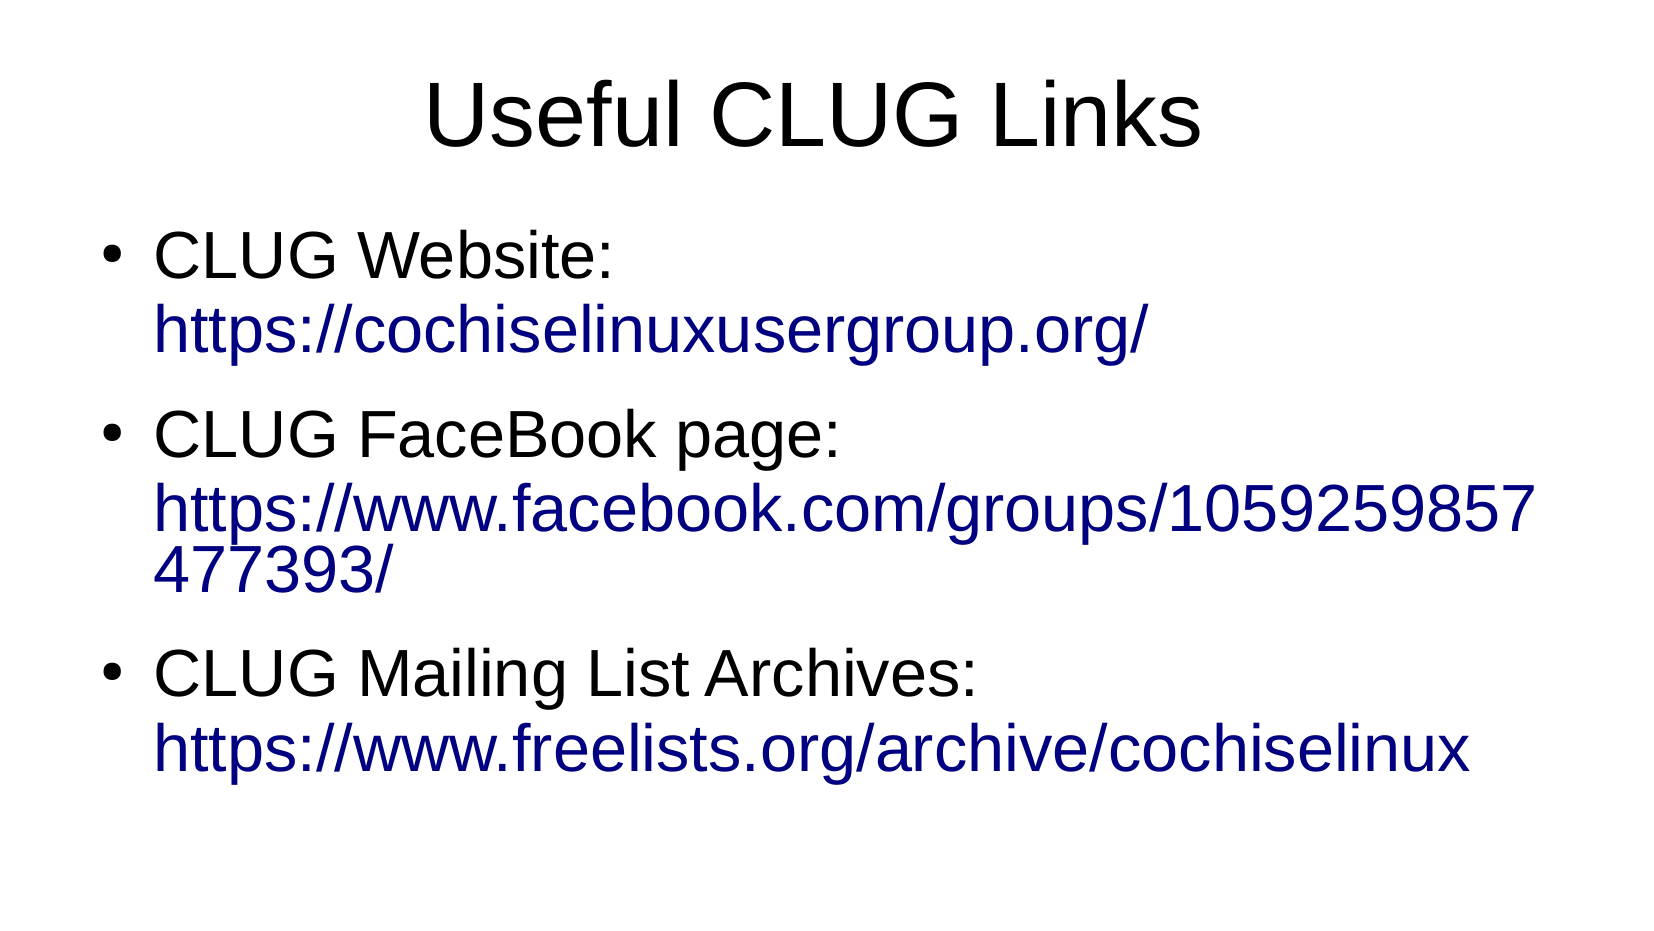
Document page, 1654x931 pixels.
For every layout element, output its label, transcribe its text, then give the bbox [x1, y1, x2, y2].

title Useful CLUG Links [82, 37, 1571, 193]
list CLUG Website: https://cochiselinuxusergroup.org/ CLUG FaceBook page: https://www.facebook.com/groups/1059259857477393/ CLUG Mailing List Archives: https://www.freelists.org/archive/cochiselinux [82, 217, 1571, 758]
